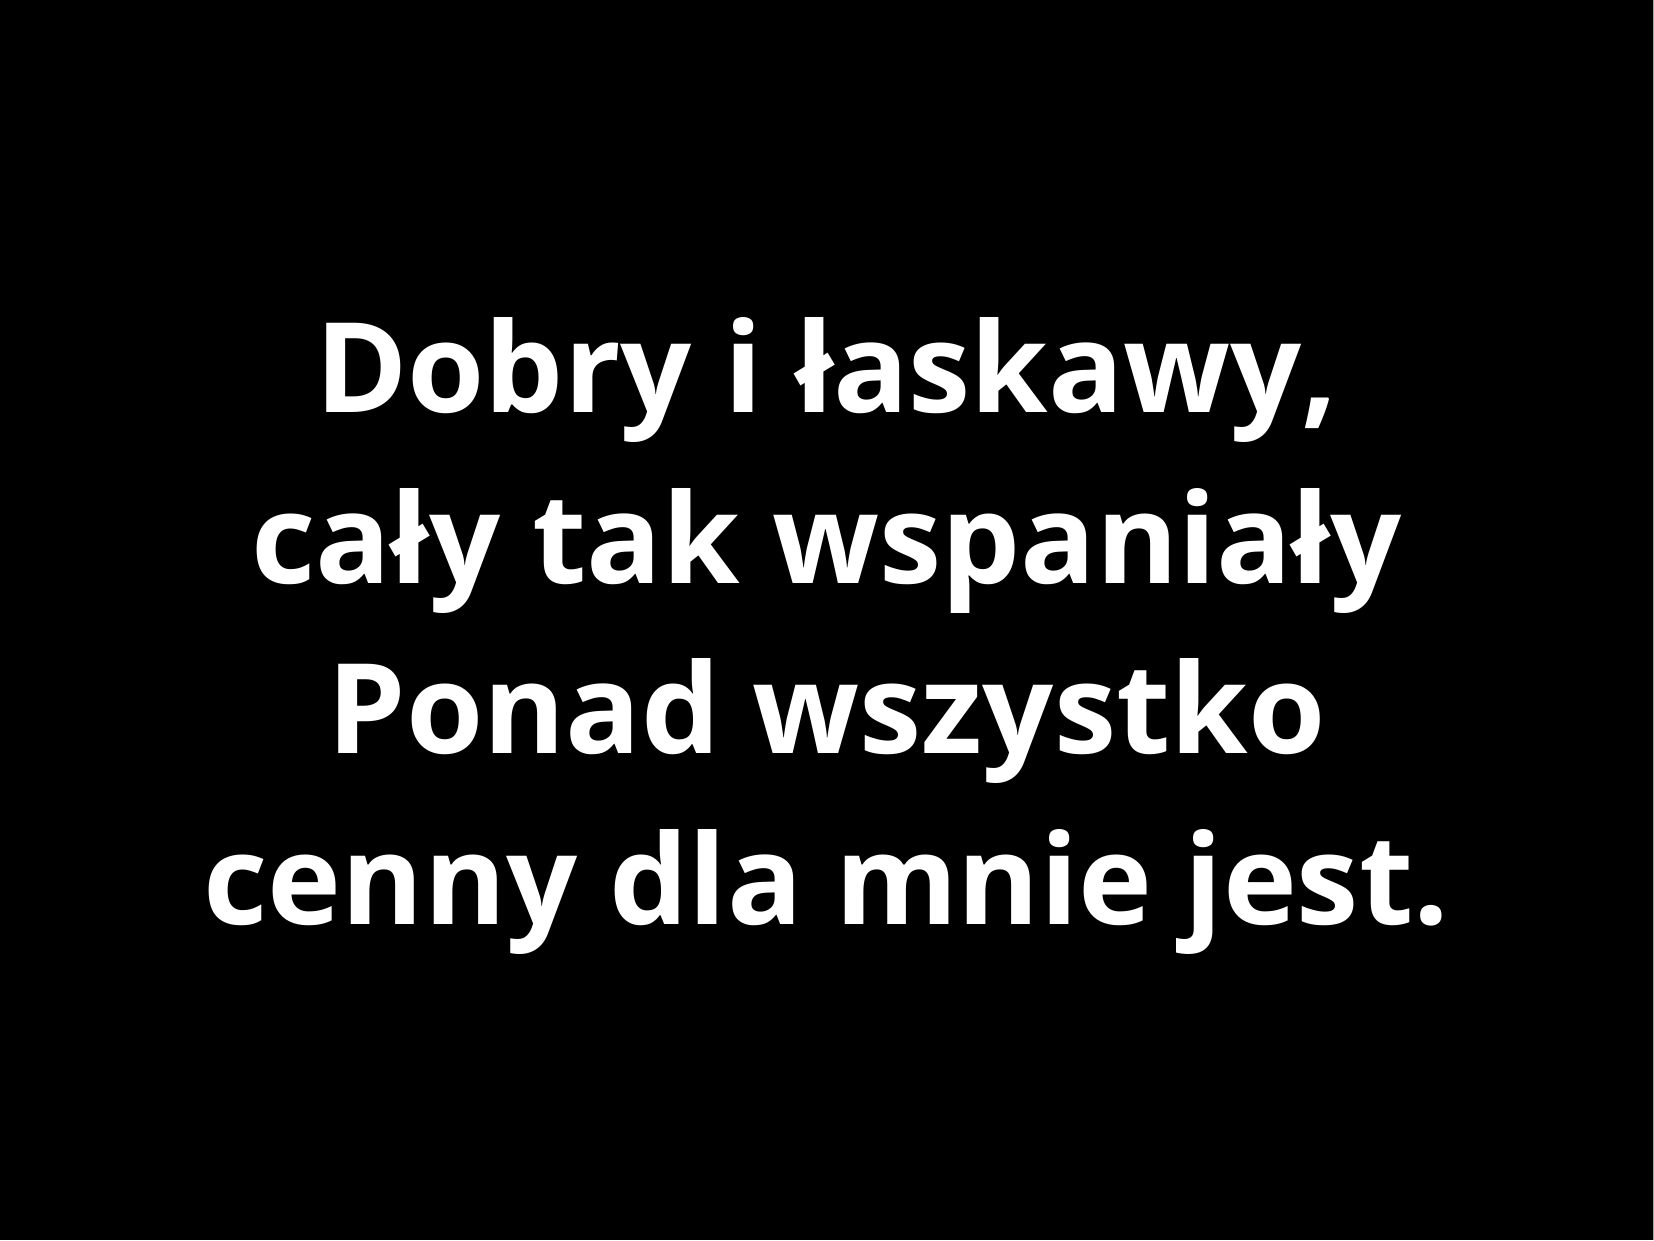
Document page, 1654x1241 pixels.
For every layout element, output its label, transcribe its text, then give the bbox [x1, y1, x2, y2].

title Dobry i łaskawy, cały tak wspaniały Ponad wszystko cenny dla mnie jest. [0, 0, 1654, 1241]
